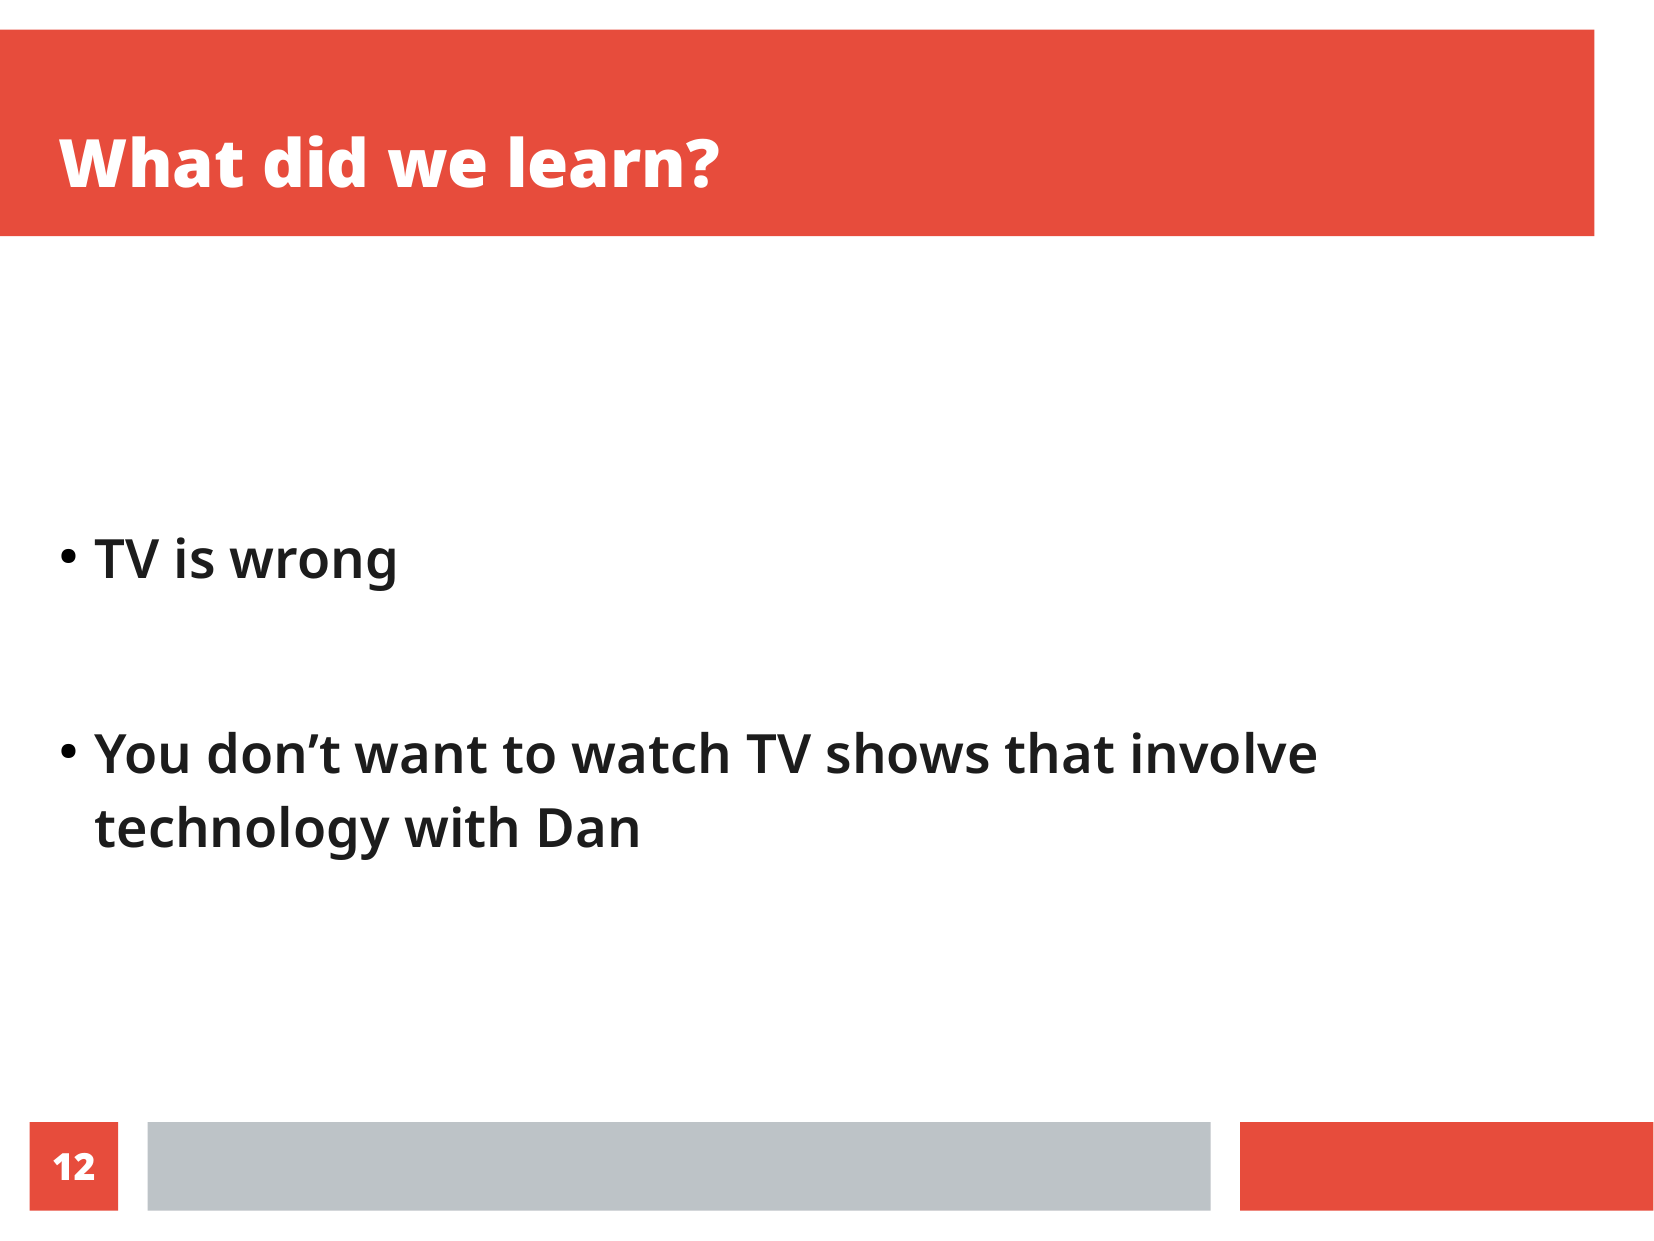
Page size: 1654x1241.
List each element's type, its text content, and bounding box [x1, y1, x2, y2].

list TV is wrong You don’t want to watch TV shows that involve technology with Dan [59, 324, 1565, 1093]
title What did we learn? [59, 59, 1595, 207]
